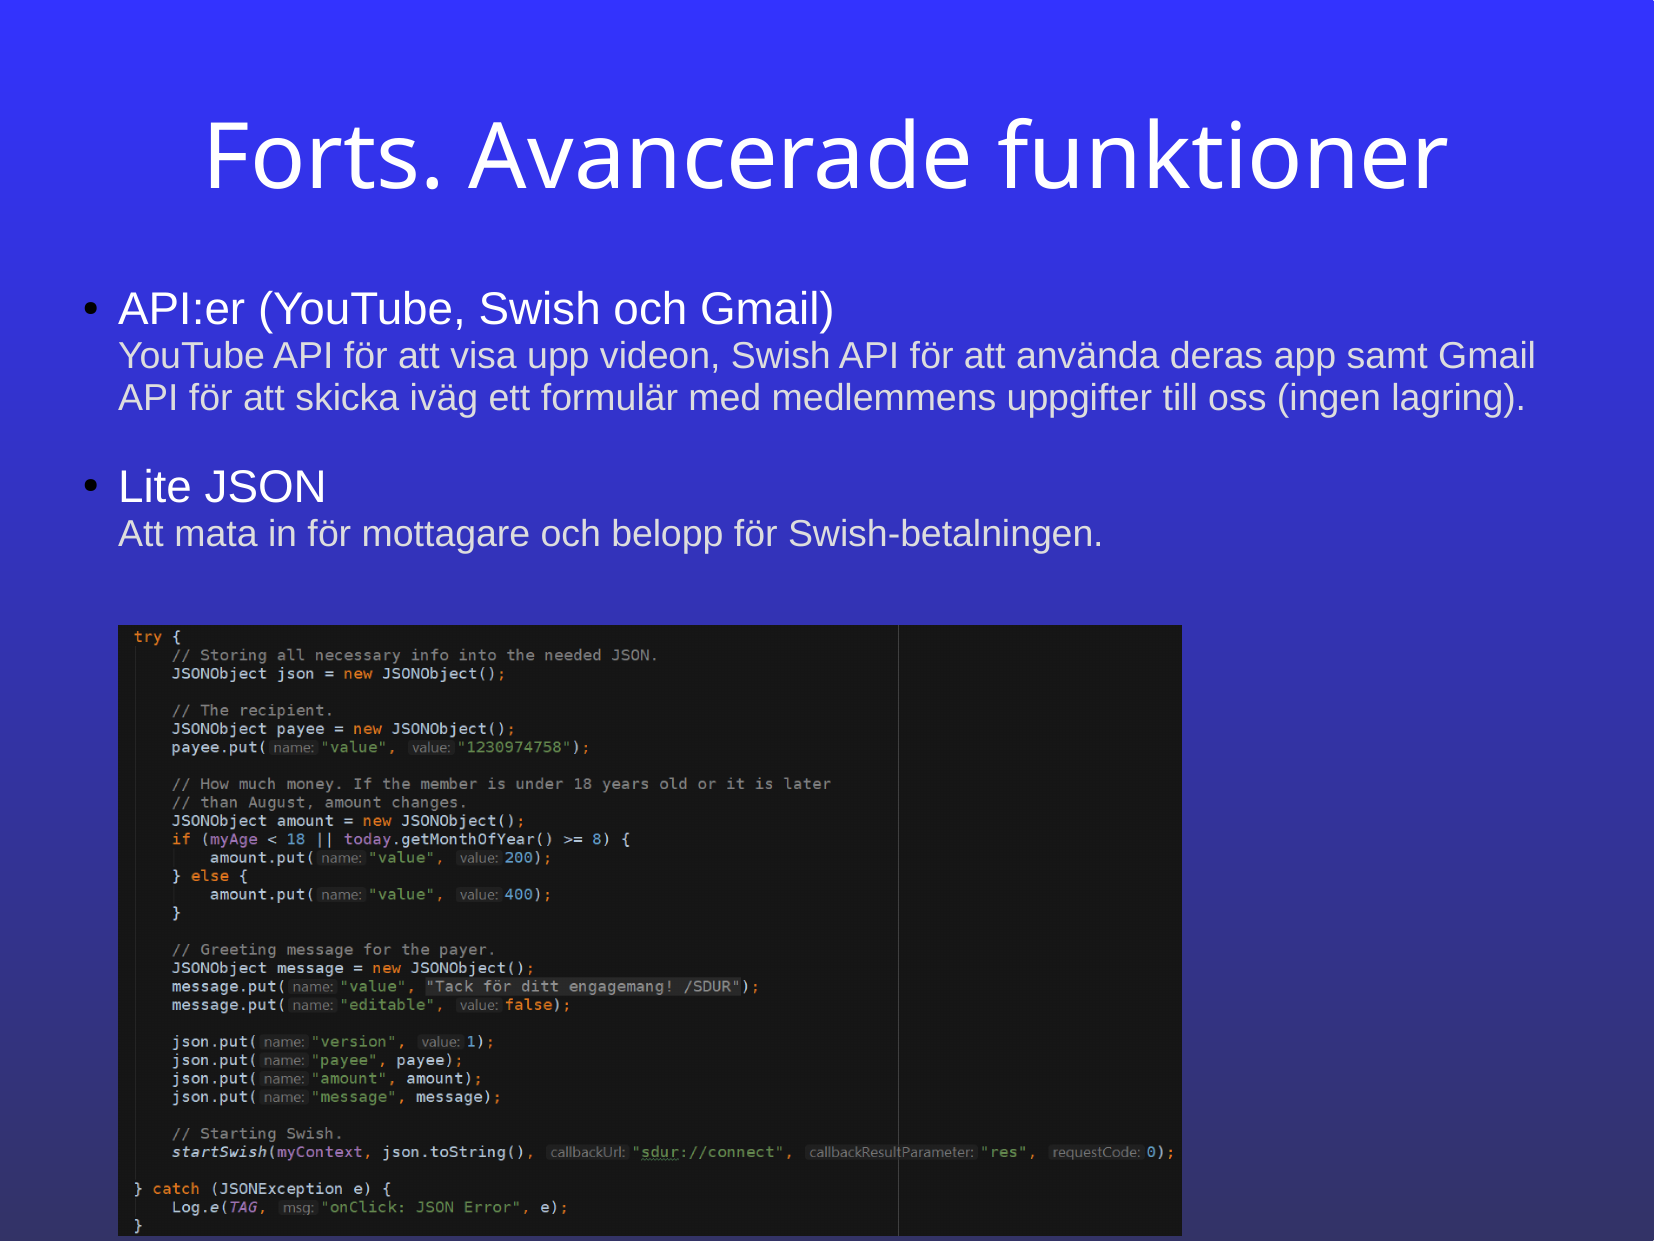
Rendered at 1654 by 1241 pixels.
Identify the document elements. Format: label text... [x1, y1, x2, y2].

subtitle API:er (YouTube, Swish och Gmail) YouTube API för att visa upp videon, Swish API för att använda deras app samt Gmail API för att skicka iväg ett formulär med medlemmens uppgifter till oss (ingen lagring). Lite JSON Att mata in för mottagare och belopp för Swish-betalningen. [82, 267, 1571, 1131]
picture [118, 625, 1182, 1236]
title Forts. Avancerade funktioner [82, 49, 1571, 257]
